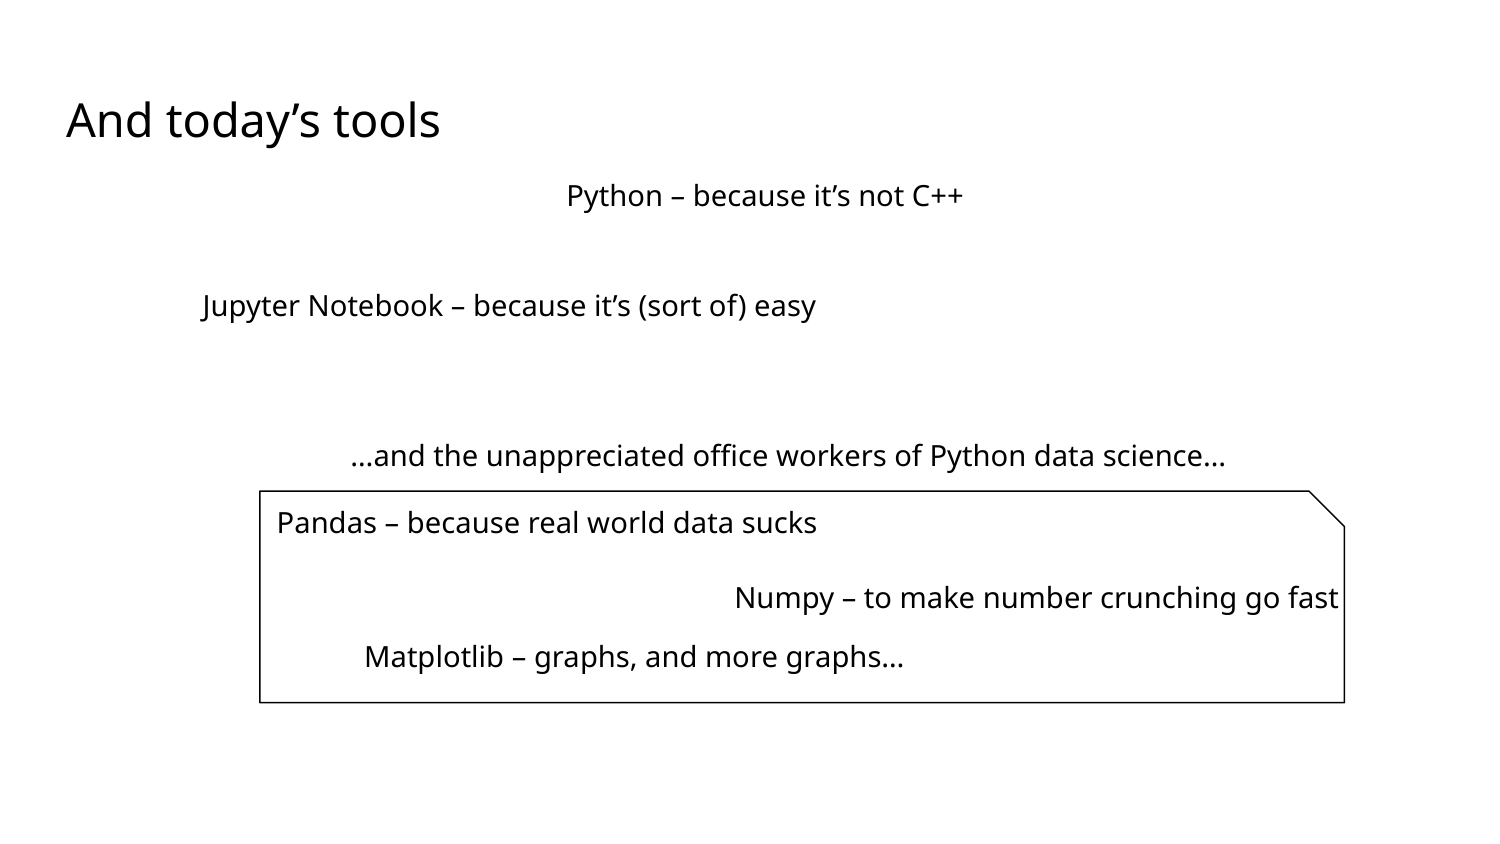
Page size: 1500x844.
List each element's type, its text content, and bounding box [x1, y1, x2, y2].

text_box Matplotlib – graphs, and more graphs… [349, 623, 998, 689]
text_box …and the unappreciated office workers of Python data science… [335, 421, 1269, 487]
text_box Python – because it’s not C++ [551, 161, 1200, 227]
text_box Jupyter Notebook – because it’s (sort of) easy [187, 271, 836, 337]
text_box Pandas – because real world data sucks [261, 489, 910, 555]
text_box Numpy – to make number crunching go fast [719, 564, 1368, 630]
title And today’s tools [51, 72, 1449, 167]
